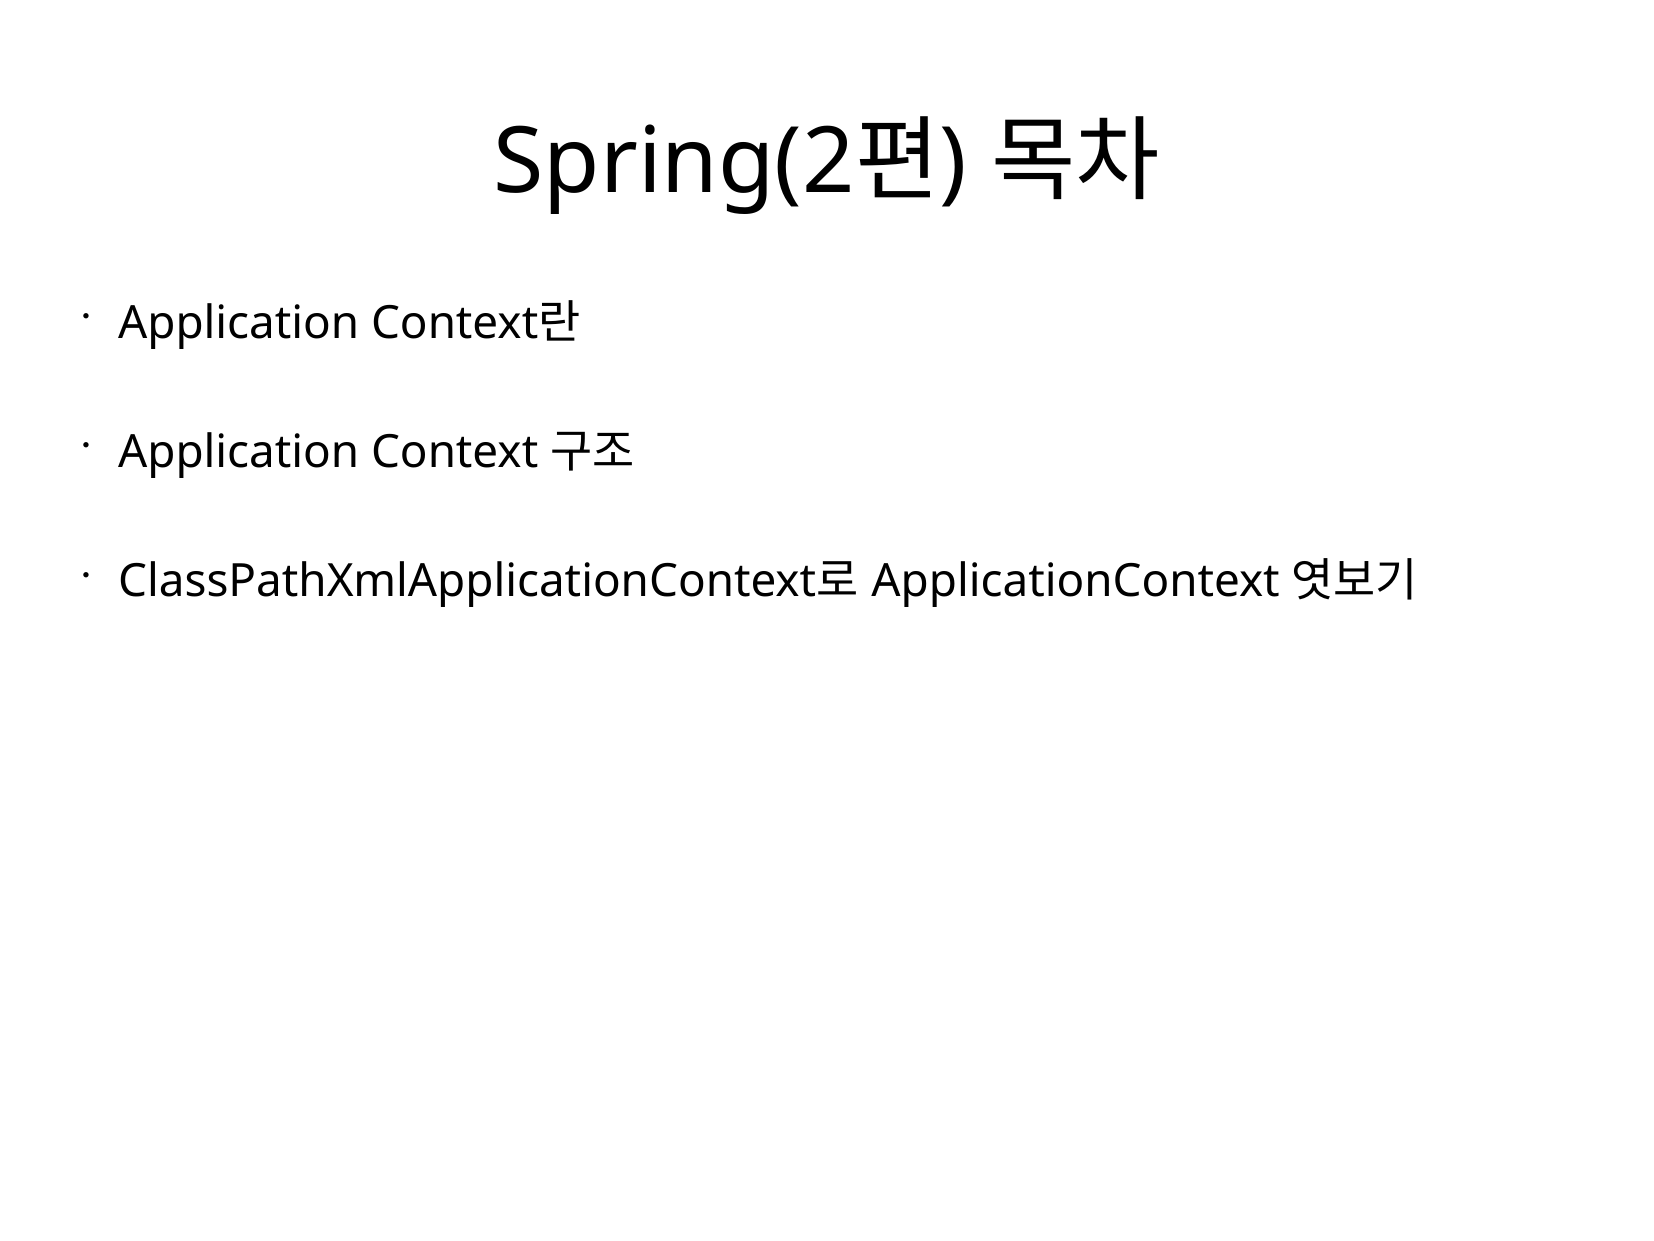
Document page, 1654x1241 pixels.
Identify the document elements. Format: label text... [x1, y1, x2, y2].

title Spring(2편) 목차 [82, 49, 1571, 257]
subtitle Application Context란 Application Context 구조 ClassPathXmlApplicationContext로 ApplicationContext 엿보기 [82, 290, 1571, 1010]
